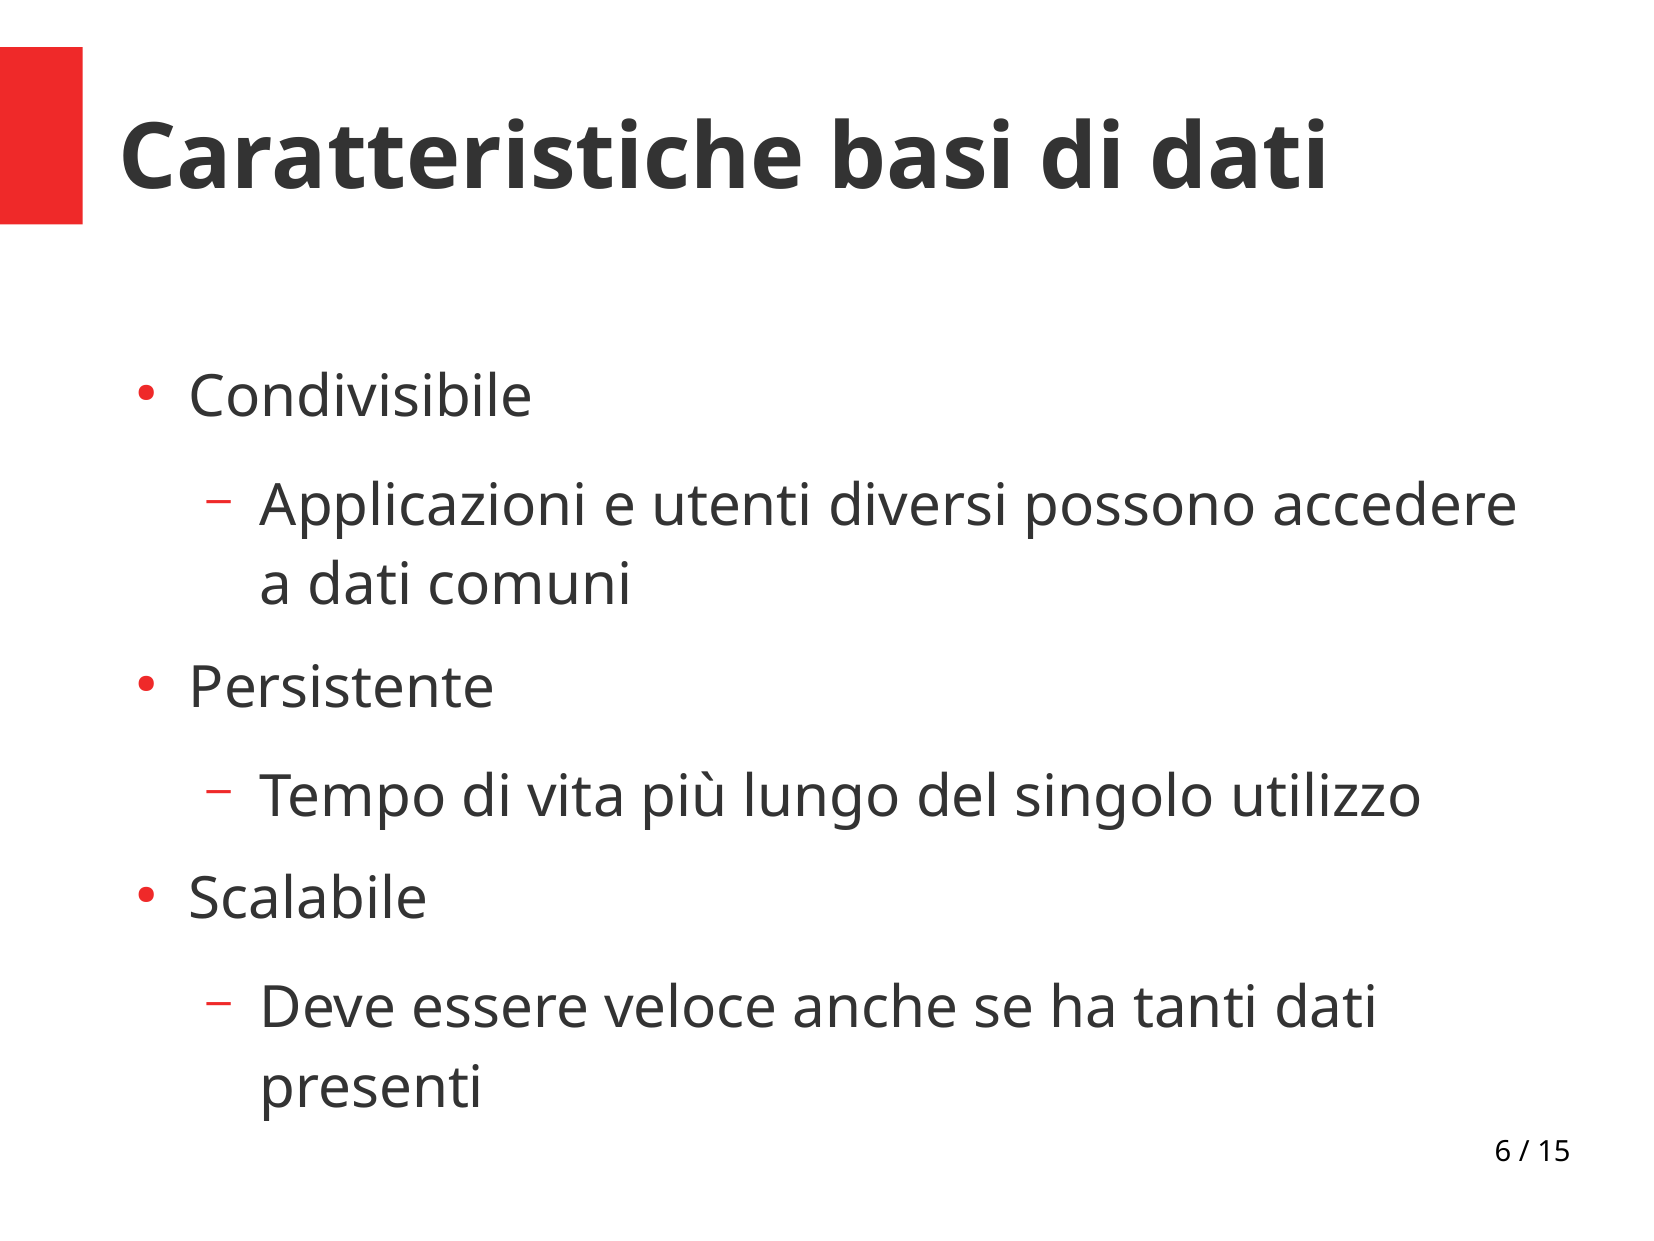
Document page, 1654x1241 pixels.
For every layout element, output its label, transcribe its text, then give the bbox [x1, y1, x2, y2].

title Caratteristiche basi di dati [118, 49, 1571, 257]
list Condivisibile Applicazioni e utenti diversi possono accedere a dati comuni Persistente Tempo di vita più lungo del singolo utilizzo Scalabile Deve essere veloce anche se ha tanti dati presenti [118, 354, 1536, 1074]
